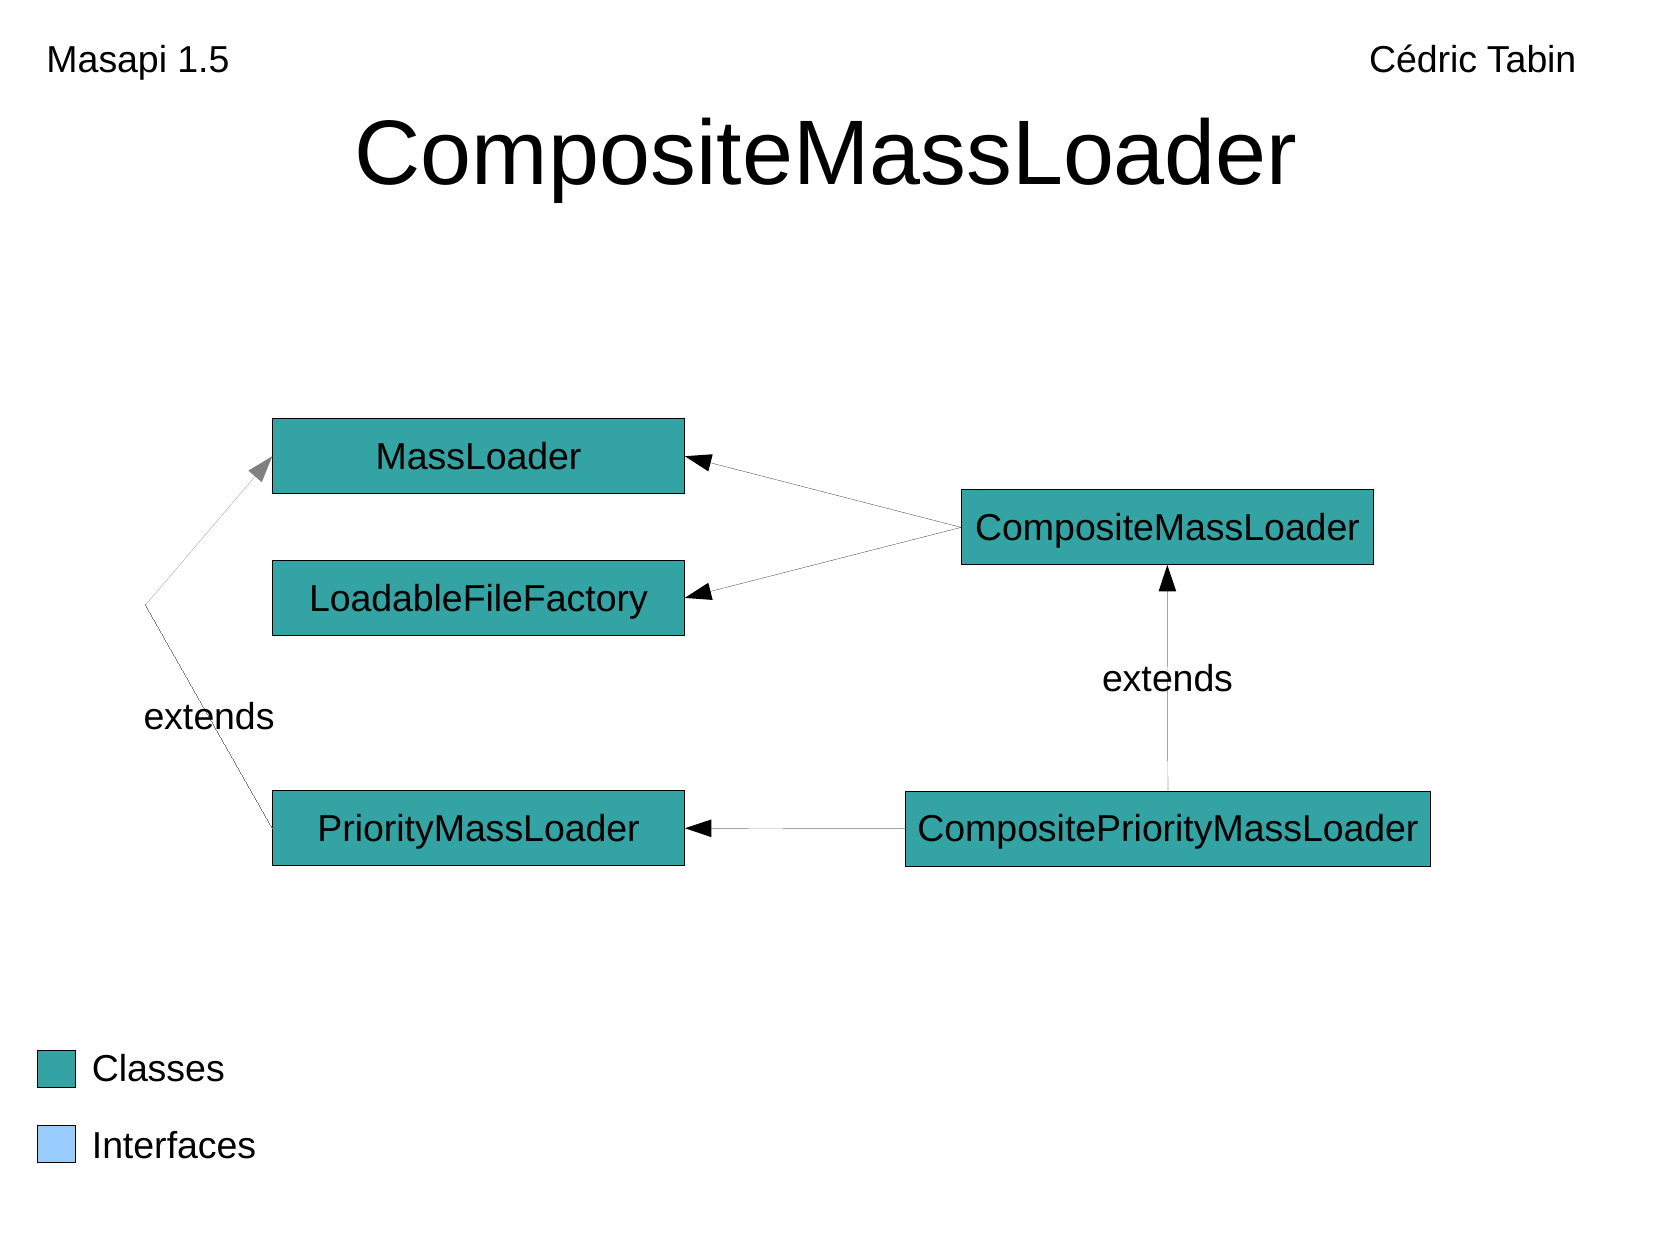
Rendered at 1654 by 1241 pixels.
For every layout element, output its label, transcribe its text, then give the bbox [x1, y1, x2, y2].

text_box PriorityMassLoader [272, 790, 685, 866]
text_box LoadableFileFactory [272, 560, 685, 636]
text_box [37, 1125, 76, 1163]
text_box CompositePriorityMassLoader [905, 791, 1431, 867]
text_box MassLoader [272, 418, 685, 494]
text_box CompositeMassLoader [961, 489, 1374, 565]
title CompositeMassLoader [82, 56, 1571, 250]
text_box Classes [77, 1040, 528, 1098]
text_box Interfaces [77, 1117, 528, 1174]
text_box [37, 1050, 76, 1088]
